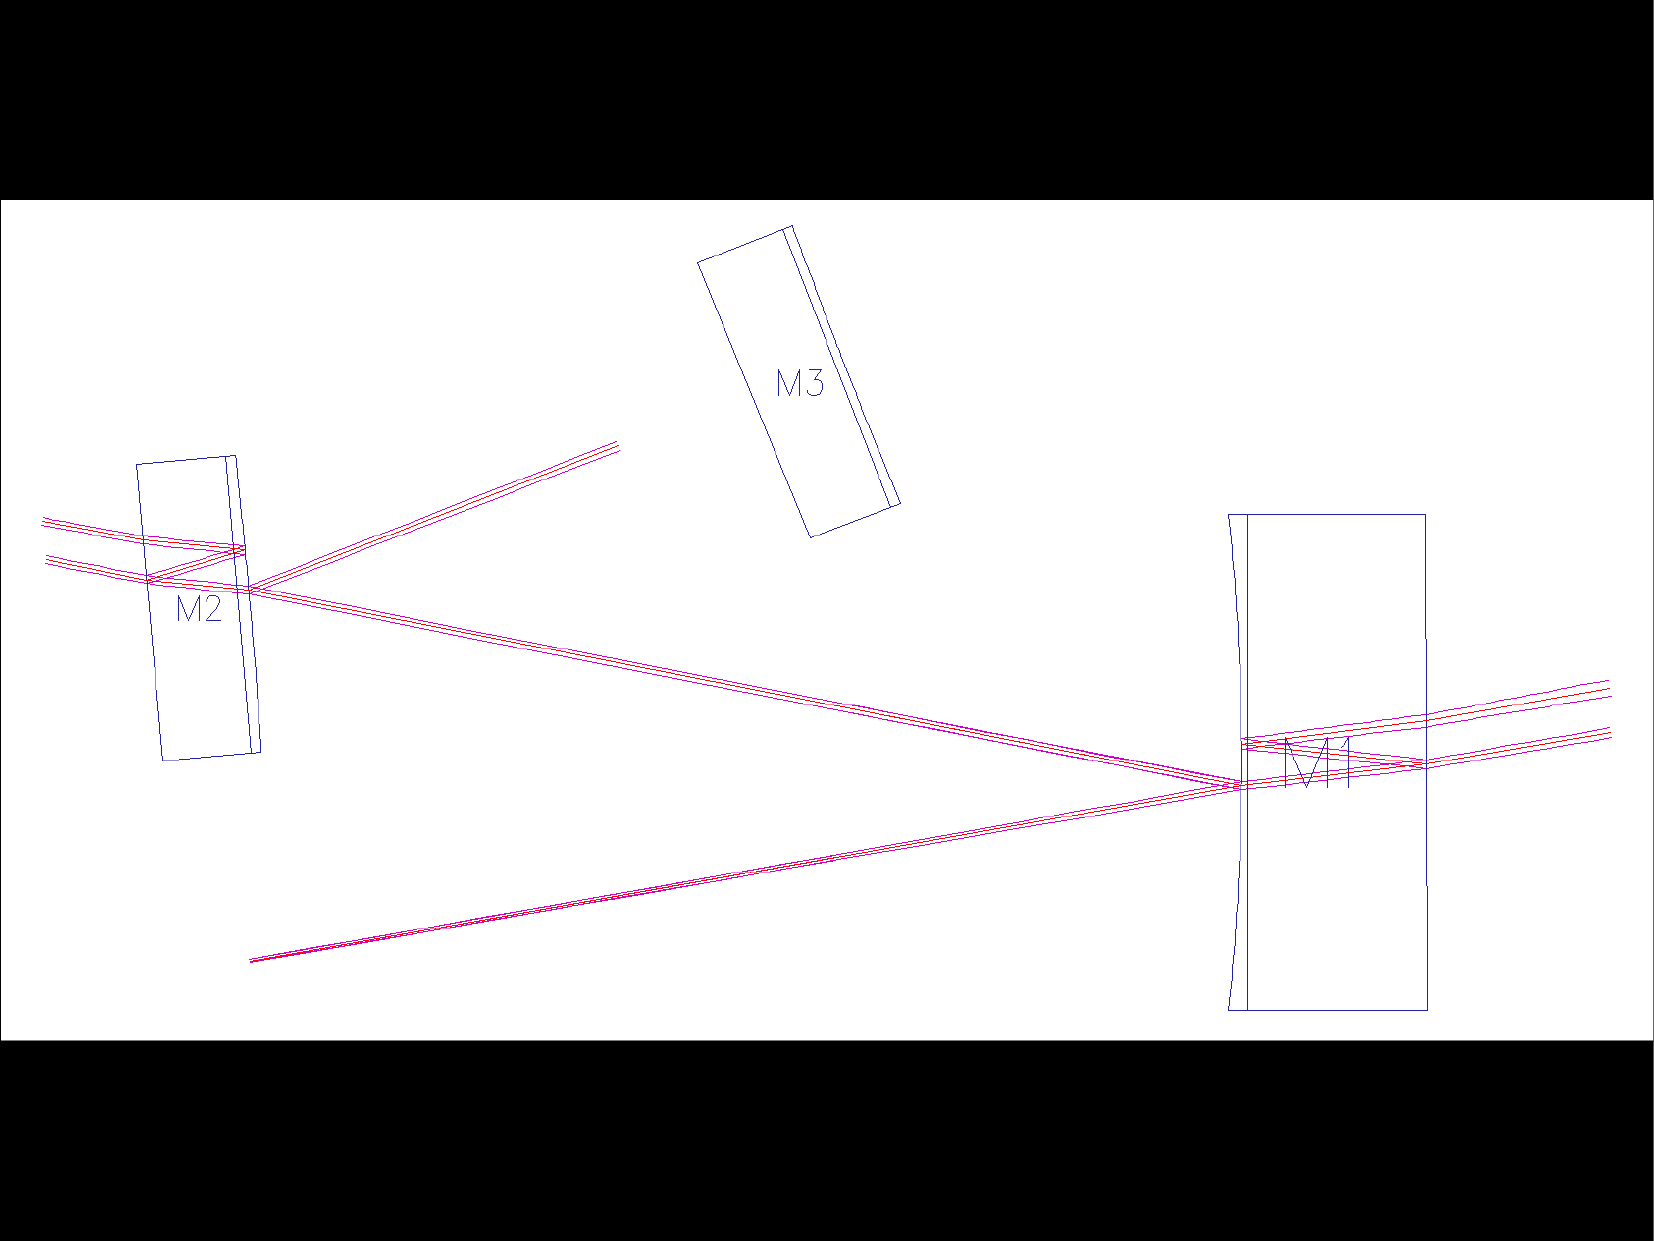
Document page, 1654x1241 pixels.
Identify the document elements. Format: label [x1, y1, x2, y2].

picture [0, 199, 1654, 1041]
